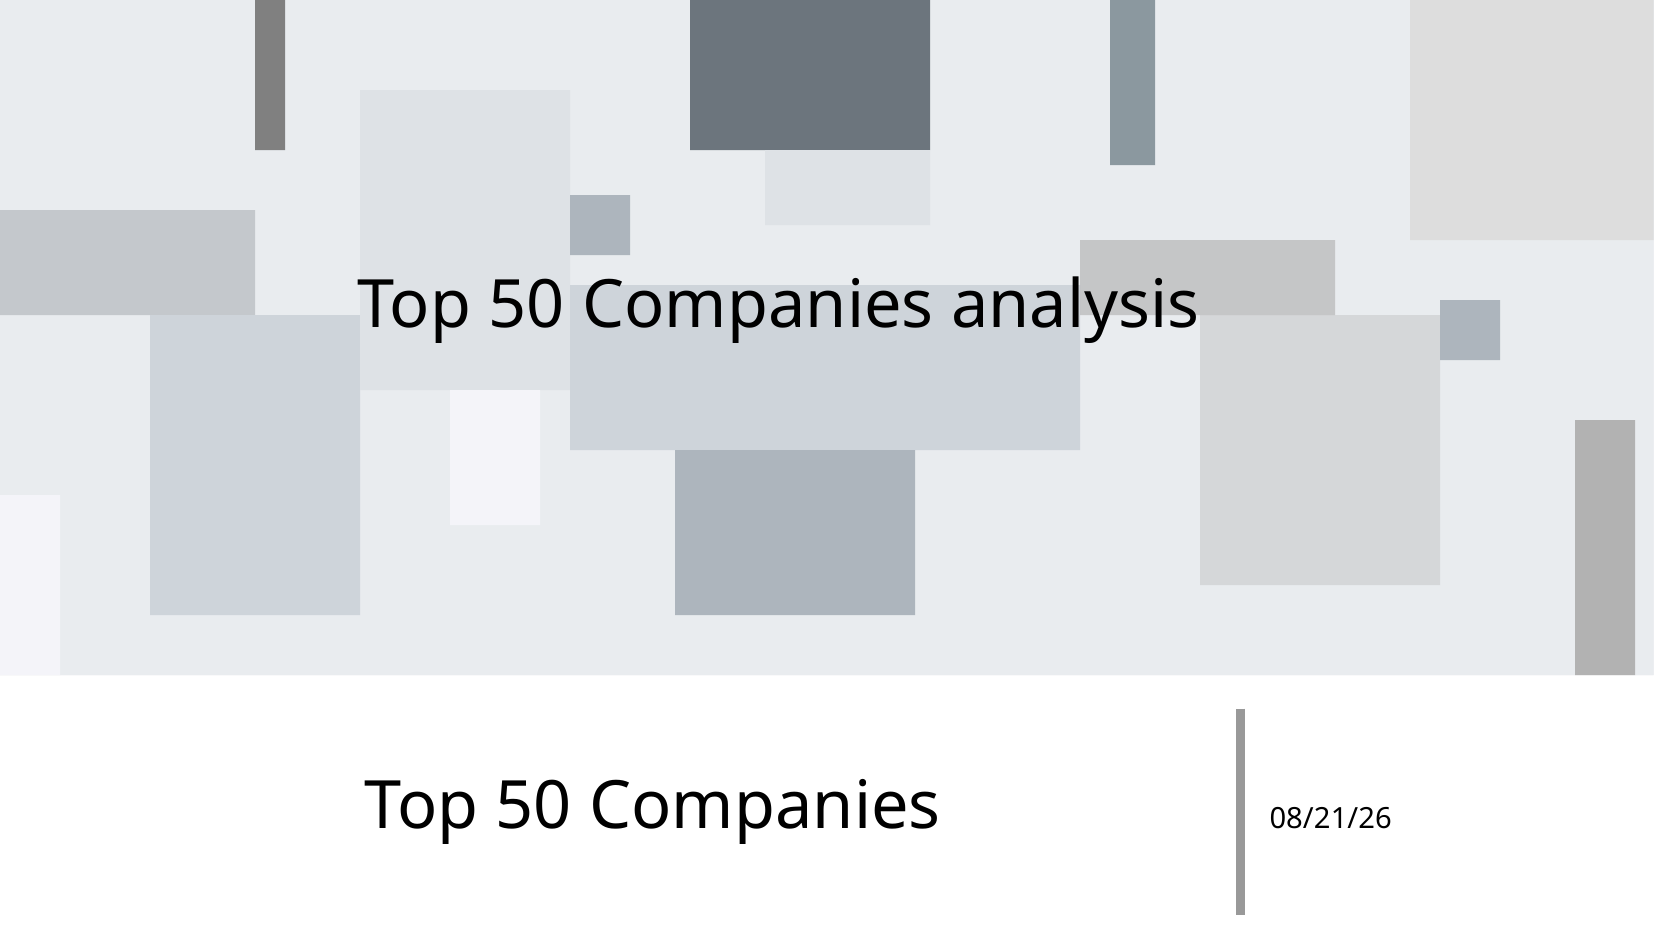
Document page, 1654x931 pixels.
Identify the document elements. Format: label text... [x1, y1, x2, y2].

text_box Top 50 Companies [349, 750, 1276, 901]
subtitle Top 50 Companies analysis [37, 3, 1538, 601]
